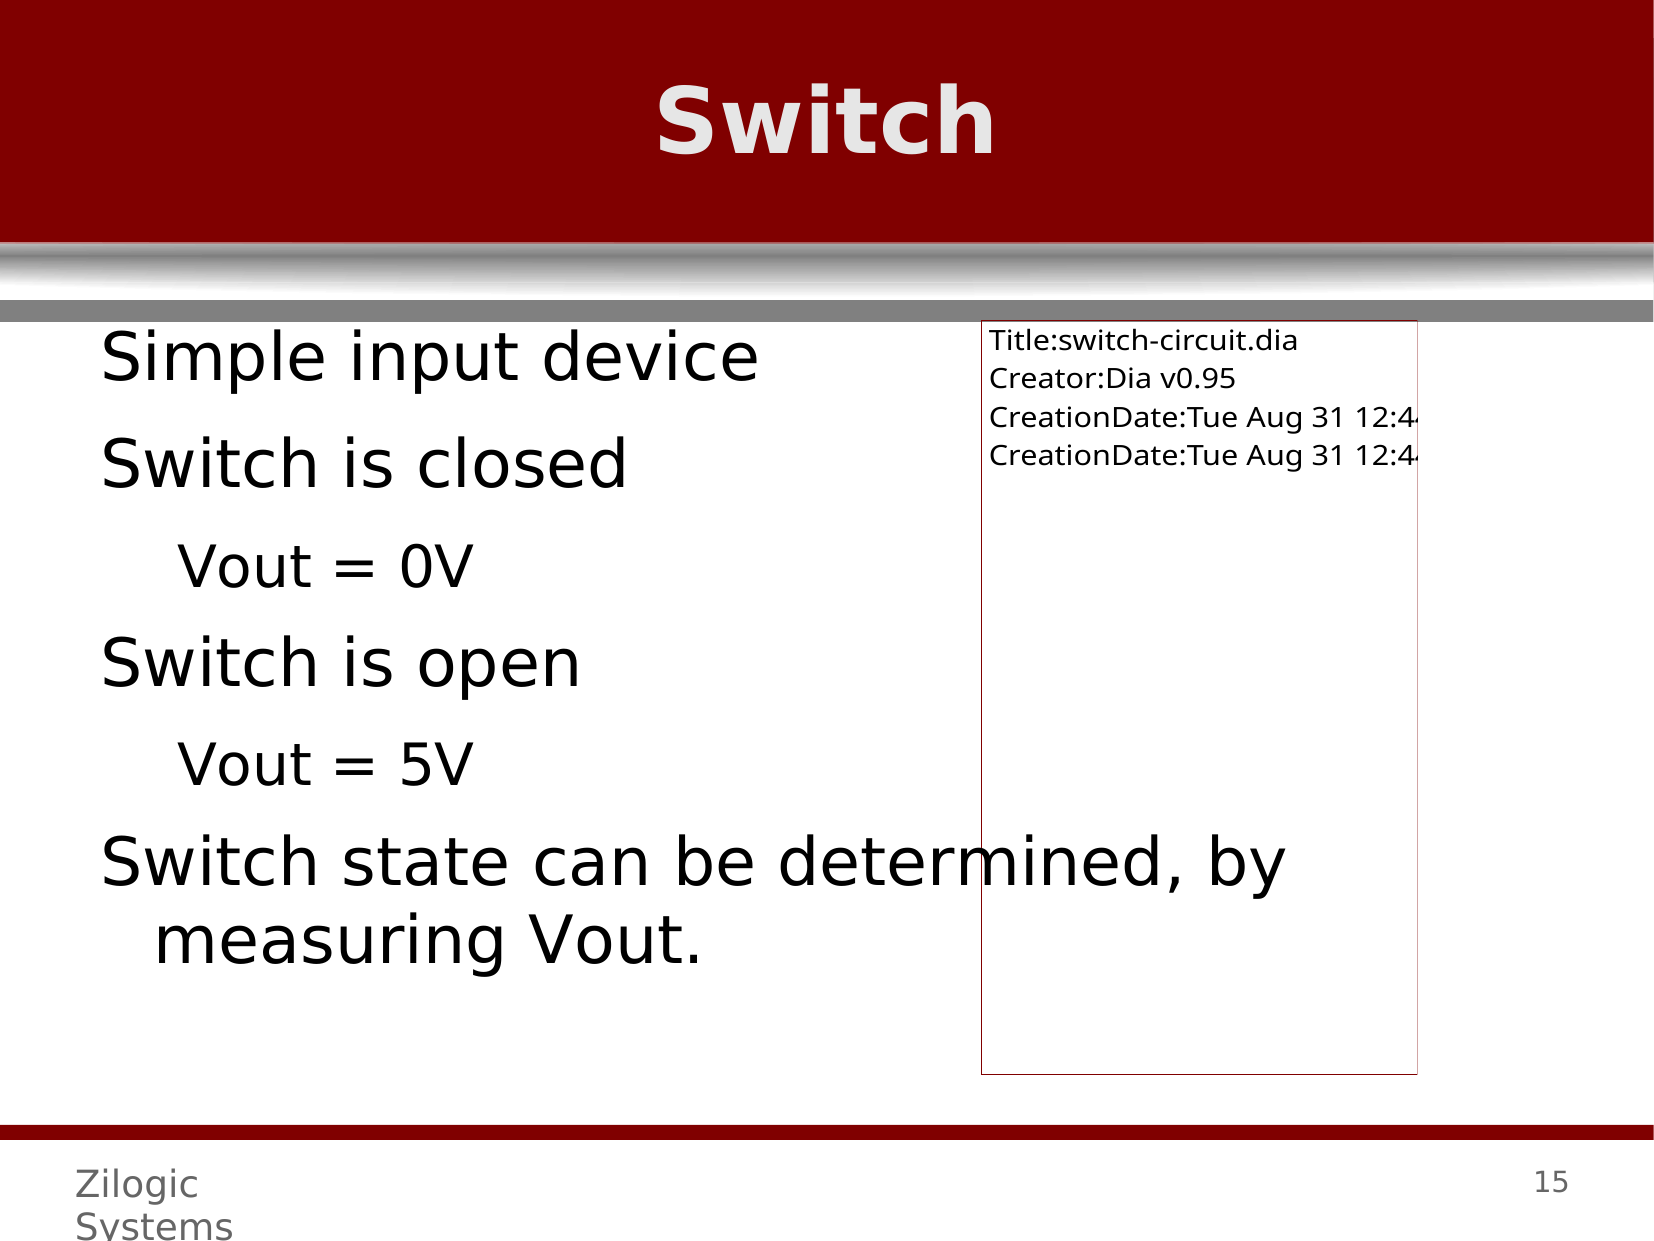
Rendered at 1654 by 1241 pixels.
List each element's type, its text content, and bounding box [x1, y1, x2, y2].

title Switch [82, 18, 1571, 226]
list Simple input device Switch is closed Vout = 0V Switch is open Vout = 5V Switch state can be determined, by measuring Vout. [82, 318, 809, 1109]
picture [979, 318, 1418, 1075]
